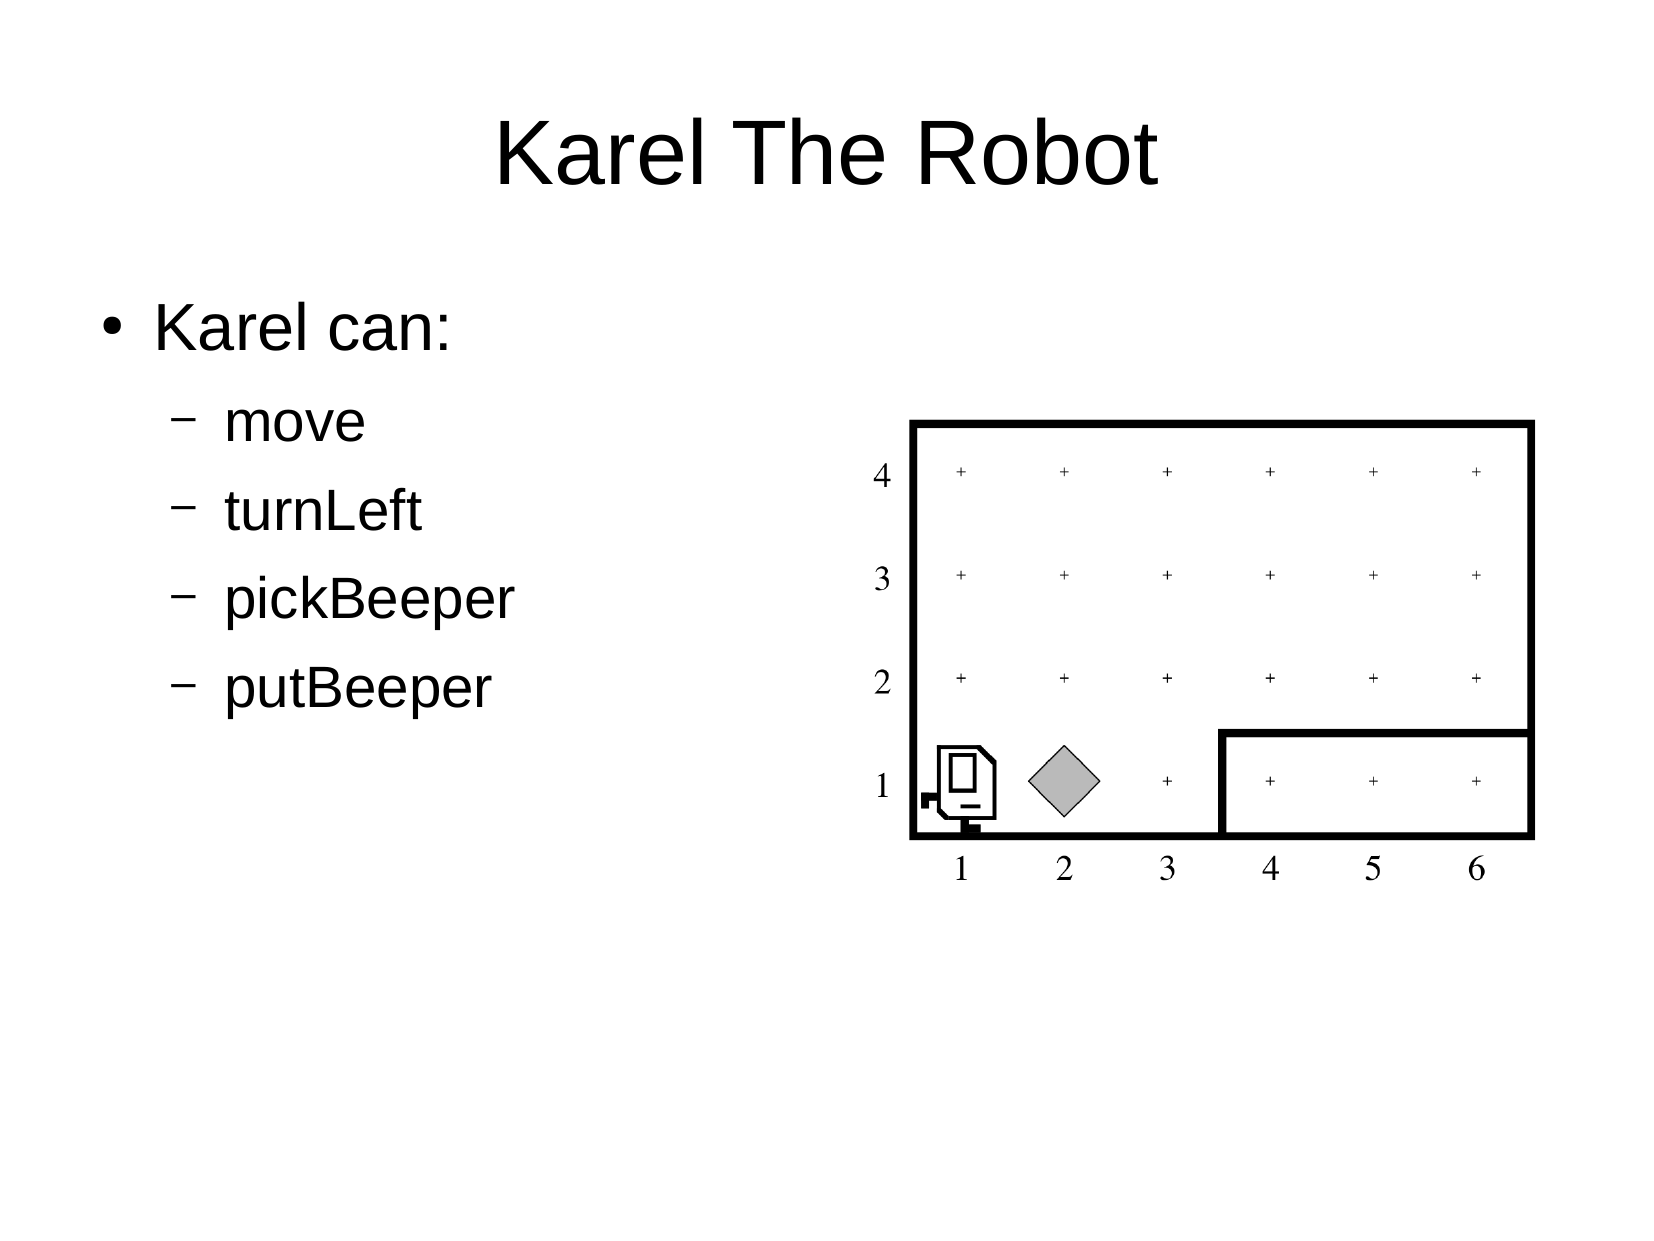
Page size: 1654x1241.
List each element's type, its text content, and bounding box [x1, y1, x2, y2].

list Karel can: move turnLeft pickBeeper putBeeper [82, 290, 809, 1010]
title Karel The Robot [82, 49, 1571, 257]
picture [845, 395, 1572, 905]
